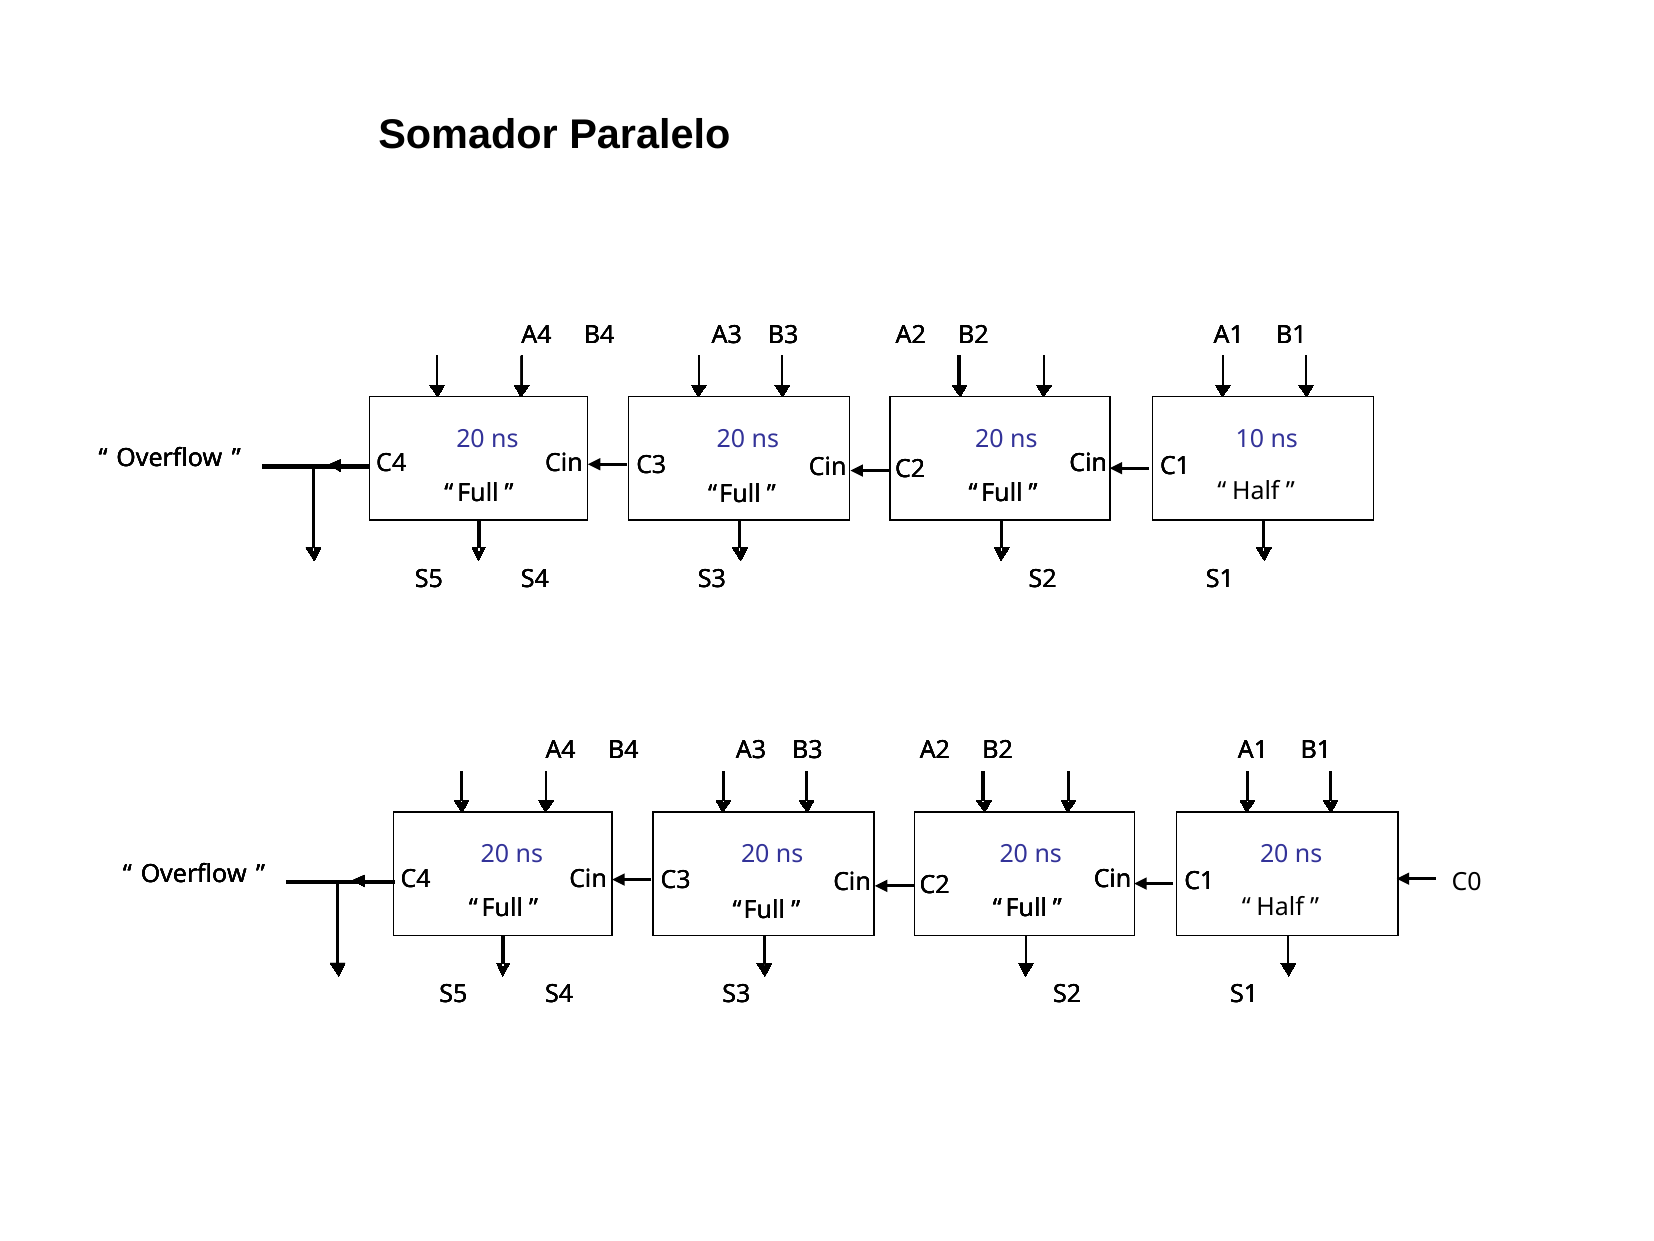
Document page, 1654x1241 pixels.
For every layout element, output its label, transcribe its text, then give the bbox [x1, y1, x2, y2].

text_box Somador Paralelo [328, 99, 758, 165]
text_box “ [993, 891, 1003, 922]
text_box [1038, 386, 1051, 396]
text_box “ [1241, 890, 1251, 921]
text_box ” [529, 891, 539, 922]
text_box 20 ns [480, 837, 544, 868]
text_box [497, 964, 509, 975]
text_box ” [1028, 476, 1038, 507]
text_box ” [256, 857, 266, 888]
text_box 20 ns [740, 837, 804, 868]
text_box ” [766, 477, 776, 508]
text_box [332, 964, 343, 974]
text_box C0 [1451, 865, 1489, 896]
text_box Full [481, 891, 524, 922]
text_box C1 [1159, 449, 1191, 480]
text_box [800, 801, 813, 811]
text_box ” [1310, 890, 1320, 921]
text_box 20 ns [716, 422, 780, 453]
text_box C2 [919, 868, 950, 899]
text_box C3 [636, 448, 667, 479]
text_box A4 B4 A3 B3 A2 B2 [545, 734, 1067, 765]
text_box [758, 964, 771, 975]
text_box [995, 548, 1008, 560]
text_box ” [1285, 474, 1295, 505]
text_box [1300, 386, 1312, 396]
text_box ” [504, 476, 514, 507]
text_box Full [981, 476, 1023, 507]
text_box [1020, 964, 1032, 976]
text_box Half [1256, 890, 1305, 921]
text_box Cin [808, 450, 847, 481]
text_box [473, 548, 484, 560]
text_box [977, 801, 991, 812]
text_box C4 [376, 446, 407, 477]
text_box A1 B1 [1237, 734, 1332, 765]
text_box C2 [895, 452, 926, 483]
text_box [1257, 548, 1271, 560]
text_box C1 [1184, 864, 1215, 895]
text_box [733, 548, 747, 561]
text_box [693, 386, 705, 396]
text_box ” [1052, 891, 1063, 922]
text_box ” [791, 893, 801, 924]
text_box Cin [545, 446, 583, 477]
text_box Full [1005, 891, 1048, 922]
text_box Full [719, 477, 762, 508]
text_box [953, 386, 966, 396]
text_box Full [743, 893, 786, 924]
text_box [308, 549, 319, 558]
text_box [431, 386, 443, 396]
text_box S2 S1 [1053, 977, 1259, 1008]
text_box Overflow [140, 857, 248, 888]
text_box [1324, 801, 1337, 811]
text_box “ [708, 477, 718, 508]
text_box C3 [660, 863, 691, 894]
text_box 10 ns [1235, 422, 1299, 453]
text_box [1282, 964, 1295, 975]
text_box A4 B4 A3 B3 A2 B2 [521, 318, 1042, 349]
text_box S5 S4 S3 [414, 562, 877, 593]
text_box Overflow [116, 441, 223, 472]
text_box S2 S1 [1028, 562, 1235, 593]
text_box 20 ns [1260, 837, 1323, 868]
text_box [540, 801, 553, 812]
text_box [1062, 801, 1075, 812]
text_box 20 ns [456, 422, 519, 453]
text_box C4 [400, 862, 431, 893]
text_box S5 S4 S3 [439, 977, 901, 1008]
text_box “ [968, 476, 978, 507]
text_box 20 ns [999, 837, 1063, 868]
text_box “ [98, 441, 108, 472]
text_box [1217, 386, 1229, 396]
text_box [717, 801, 730, 812]
text_box “ [732, 893, 742, 924]
text_box A1 B1 [1213, 318, 1307, 349]
text_box Cin [569, 862, 608, 893]
text_box [776, 386, 789, 396]
text_box Cin [833, 865, 872, 896]
text_box 20 ns [975, 422, 1038, 453]
text_box Cin [1093, 862, 1132, 893]
text_box [455, 801, 468, 811]
text_box Half [1232, 474, 1280, 505]
text_box ” [231, 441, 242, 472]
text_box “ [1217, 474, 1227, 505]
text_box [1241, 801, 1254, 811]
text_box “ [468, 891, 478, 922]
text_box “ [444, 476, 454, 507]
text_box “ [122, 857, 132, 888]
text_box Cin [1069, 446, 1108, 477]
text_box Full [457, 476, 499, 507]
text_box [515, 386, 528, 396]
